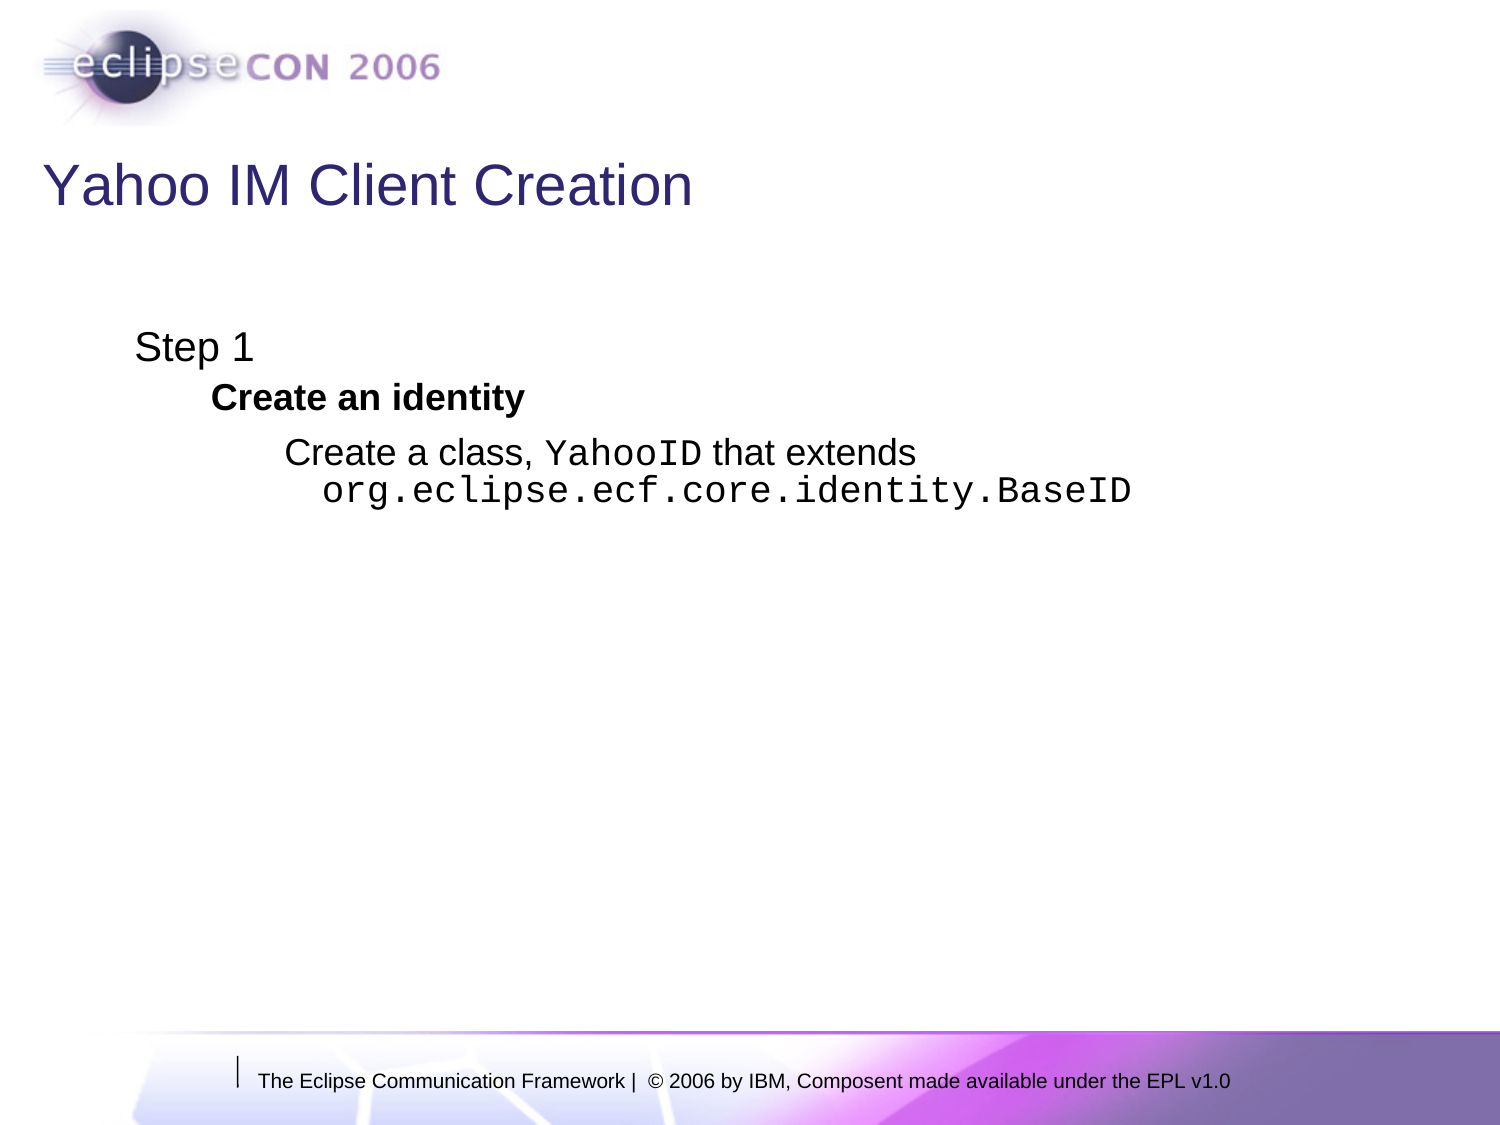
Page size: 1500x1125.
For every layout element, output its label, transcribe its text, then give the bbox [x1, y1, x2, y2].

title Yahoo IM Client Creation [27, 157, 1500, 248]
list Step 1 Create an identity Create a class, YahooID that extends org.eclipse.ecf.core.identity.BaseID [119, 321, 1500, 1027]
picture [0, 1031, 1500, 1125]
picture [31, 10, 1040, 126]
